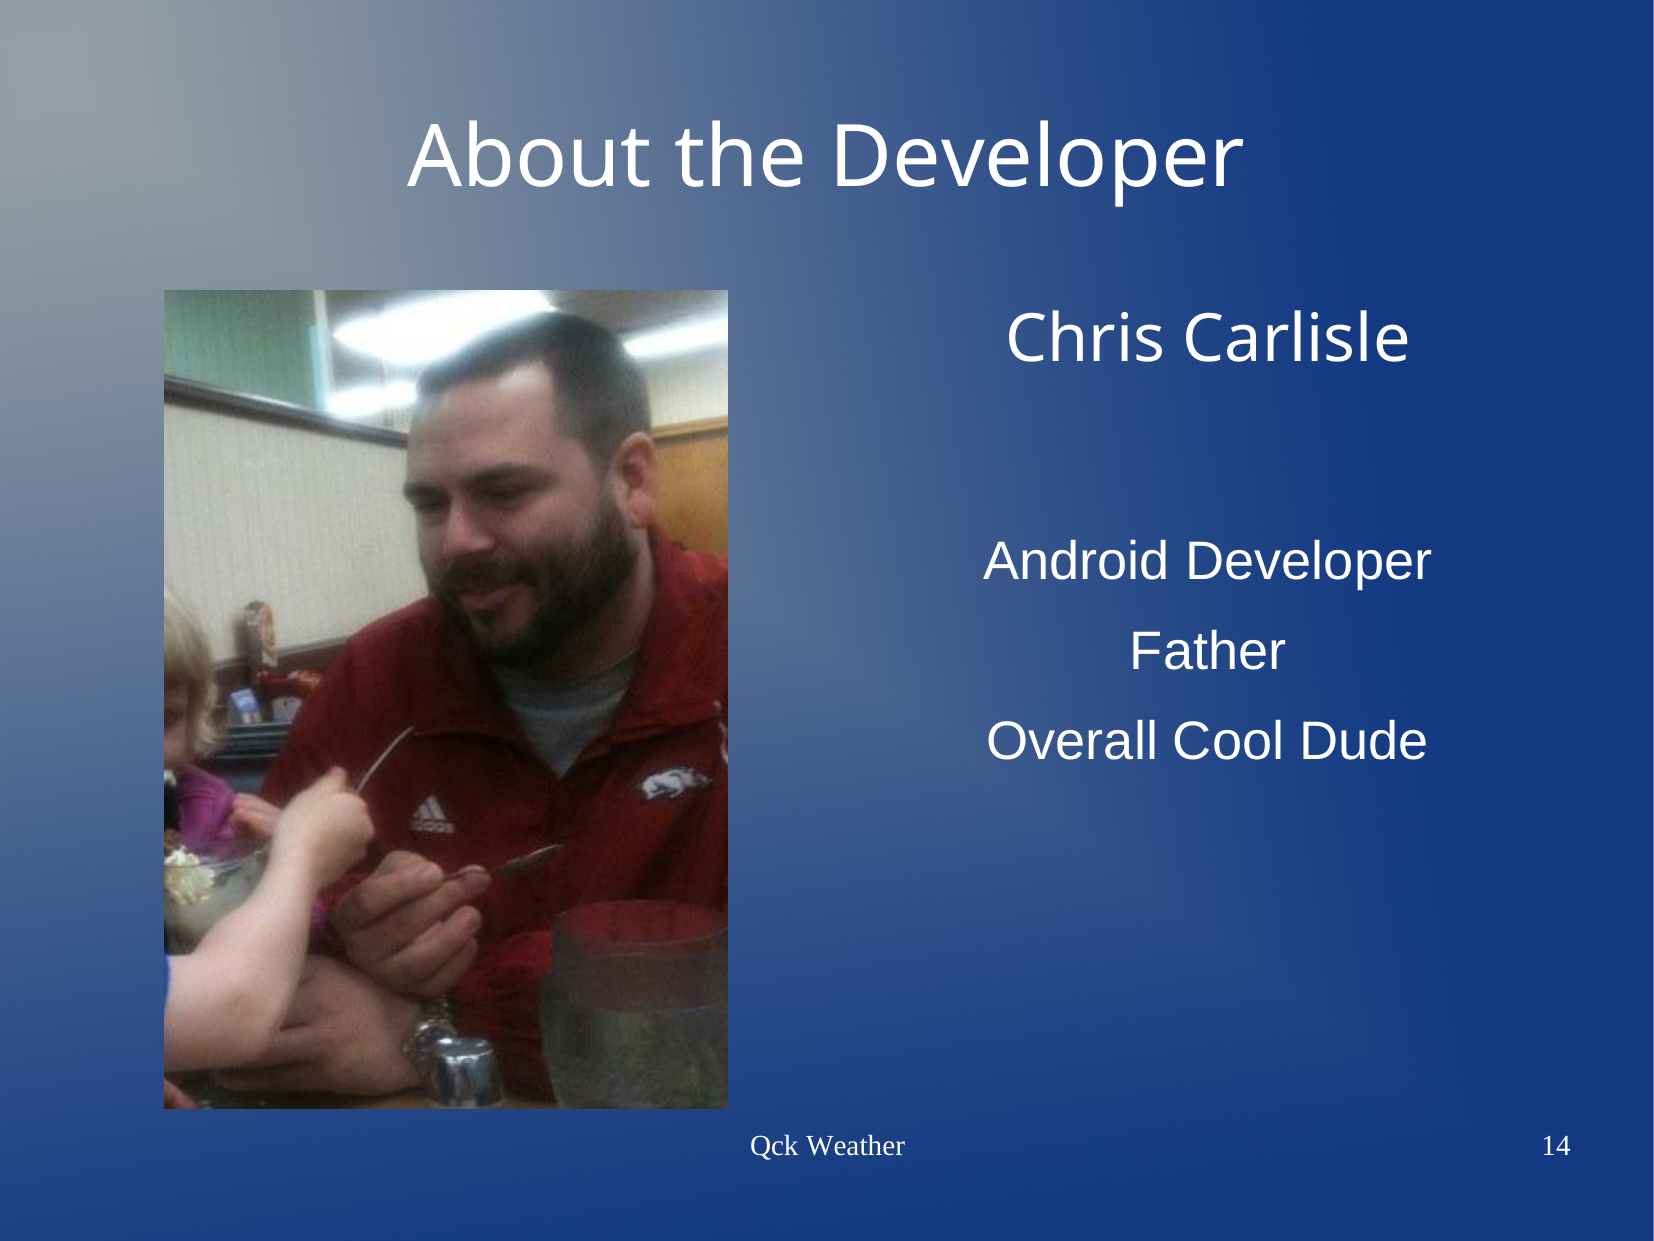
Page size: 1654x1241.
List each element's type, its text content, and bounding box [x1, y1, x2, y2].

title About the Developer [82, 49, 1571, 257]
list Chris Carlisle Android Developer Father Overall Cool Dude [845, 290, 1572, 1109]
picture [0, 0, 1654, 1241]
